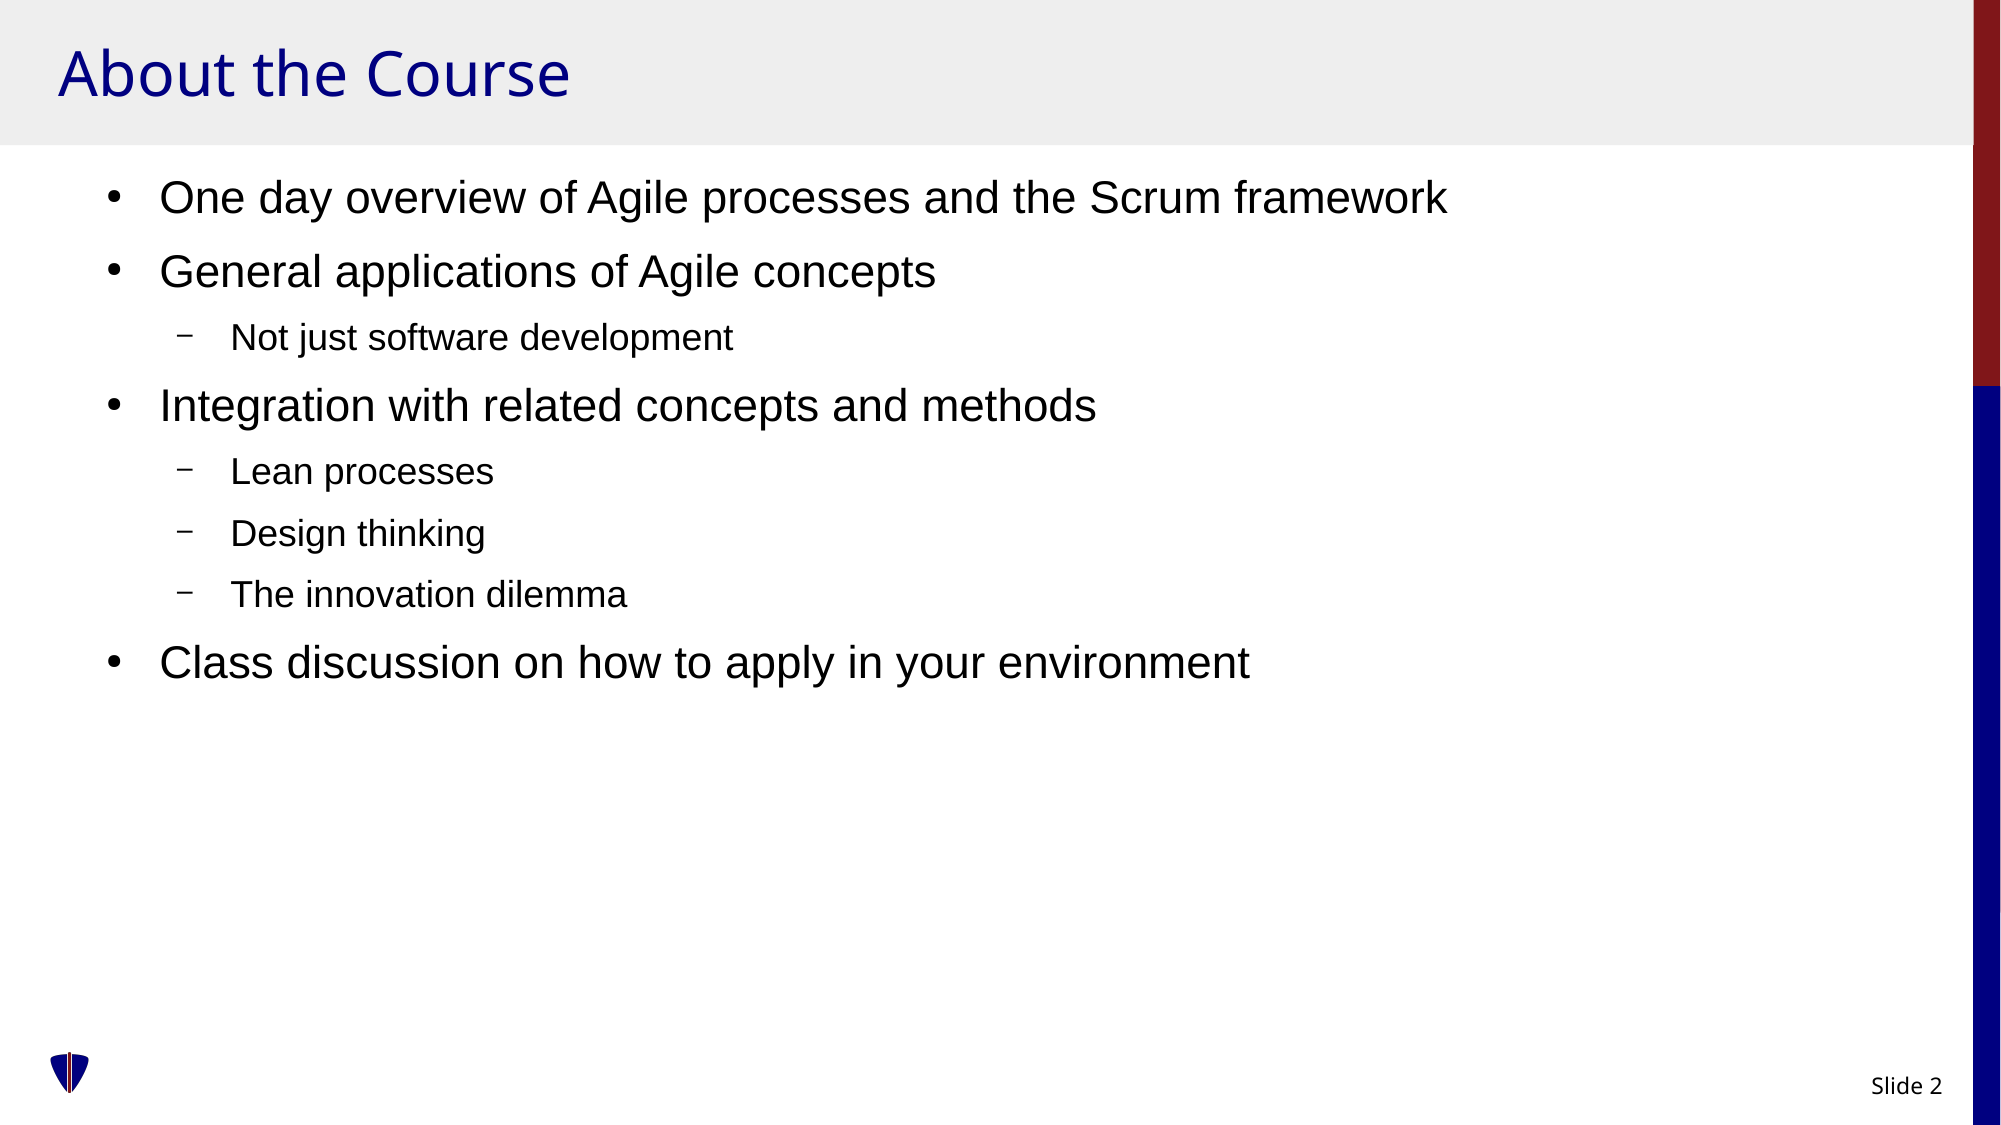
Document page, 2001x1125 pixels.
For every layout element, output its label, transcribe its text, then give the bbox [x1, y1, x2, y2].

picture [50, 1052, 89, 1093]
list One day overview of Agile processes and the Scrum framework General applications of Agile concepts Not just software development Integration with related concepts and methods Lean processes Design thinking The innovation dilemma Class discussion on how to apply in your environment [88, 177, 1873, 1034]
title About the Course [0, 0, 1974, 146]
